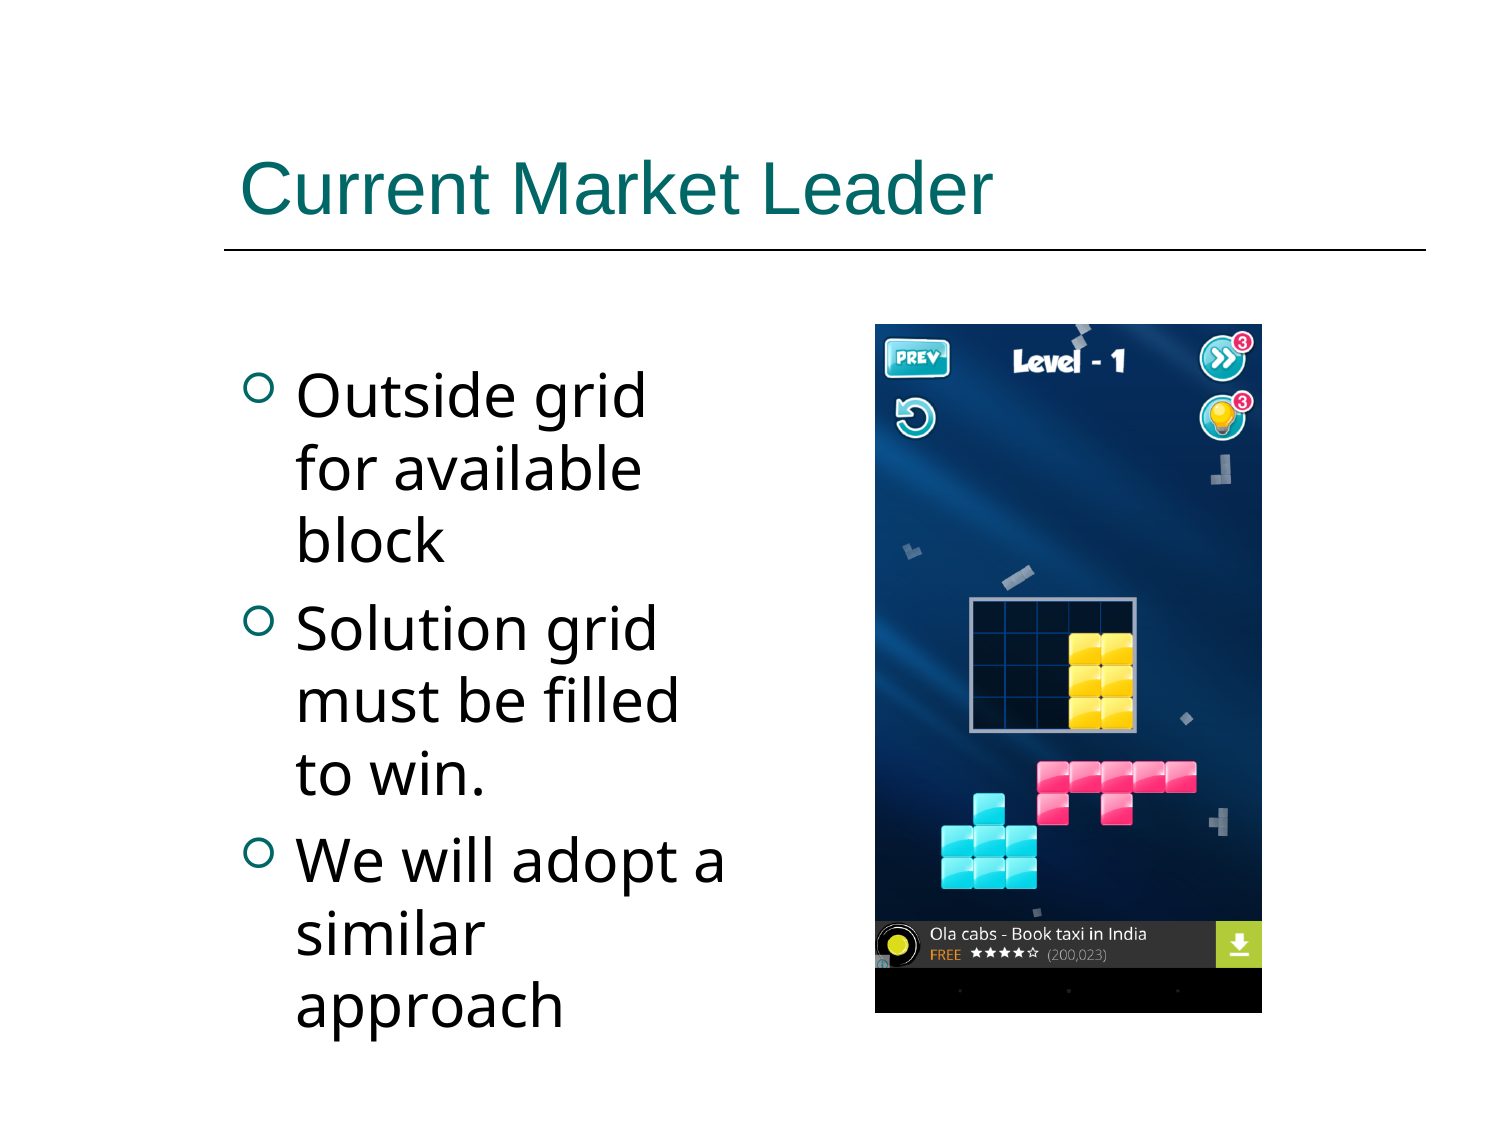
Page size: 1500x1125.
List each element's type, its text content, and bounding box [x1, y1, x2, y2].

text_box Outside grid for available block Solution grid must be filled to win. We will adopt a similar approach [224, 350, 751, 1026]
text_box Current Market Leader [224, 49, 1425, 237]
picture [875, 324, 1262, 1013]
